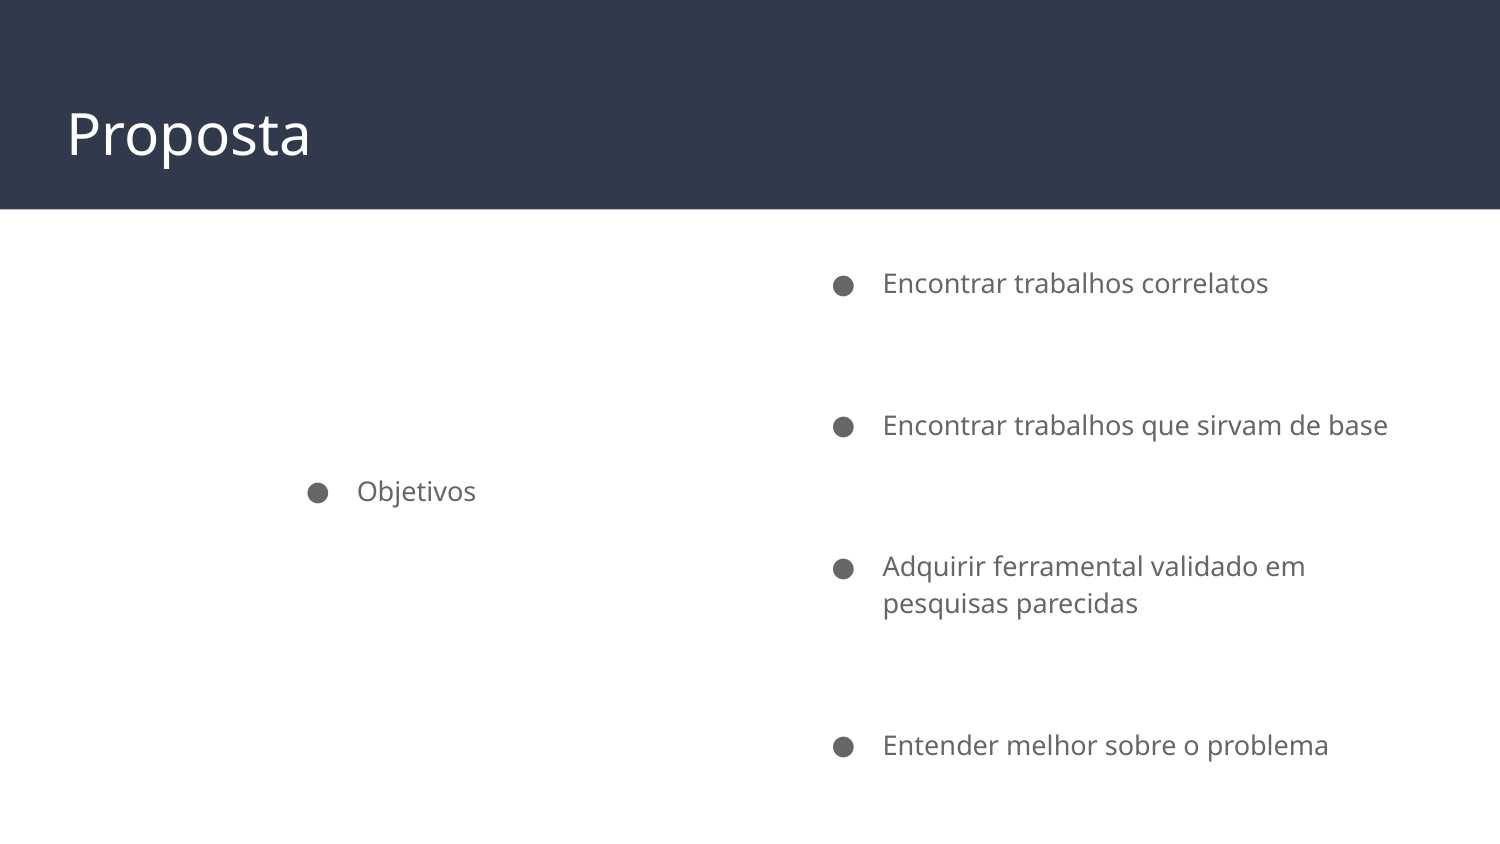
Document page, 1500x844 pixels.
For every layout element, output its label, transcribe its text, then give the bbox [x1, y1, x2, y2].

list Encontrar trabalhos correlatos Encontrar trabalhos que sirvam de base Adquirir ferramental validado em pesquisas parecidas Entender melhor sobre o problema [792, 247, 1449, 752]
list Objetivos [51, 247, 708, 752]
title Proposta [51, 82, 1449, 185]
